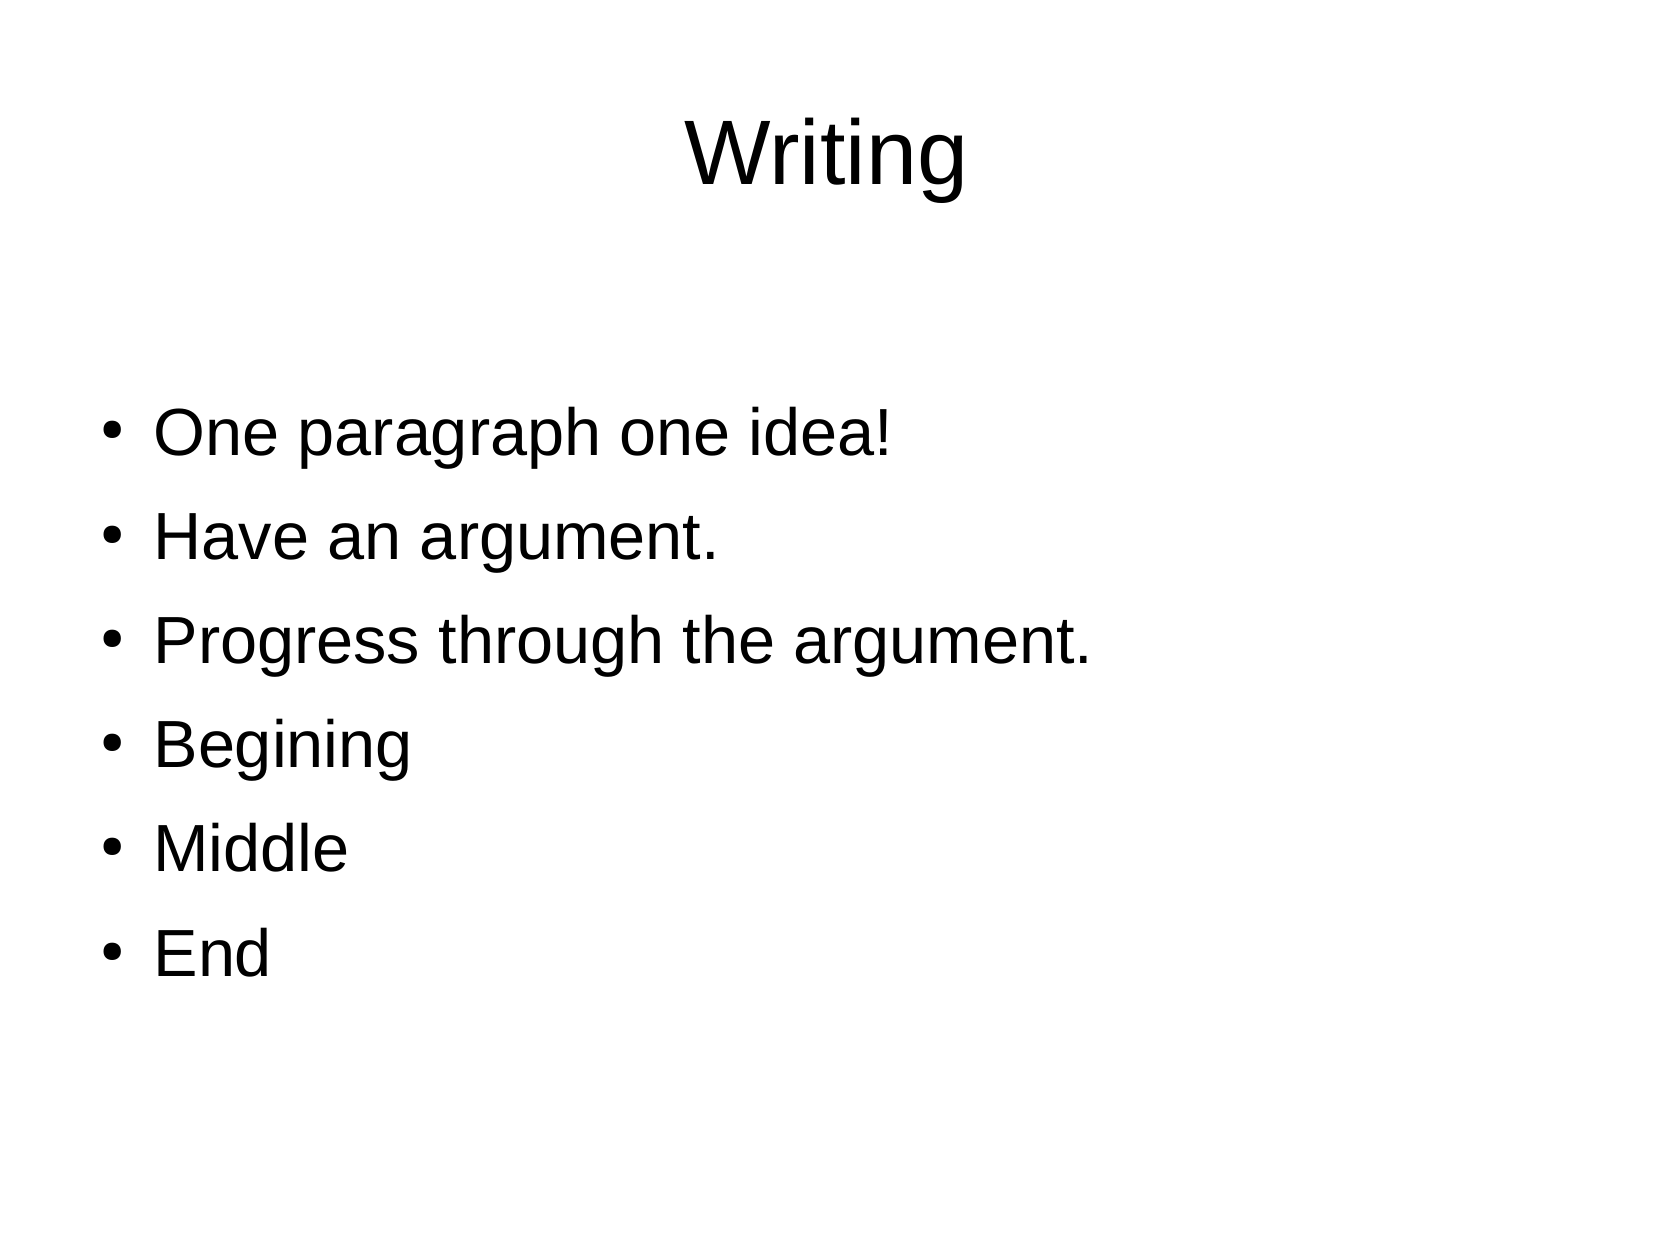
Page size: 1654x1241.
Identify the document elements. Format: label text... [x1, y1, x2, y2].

list One paragraph one idea! Have an argument. Progress through the argument. Begining Middle End [82, 290, 1571, 1010]
title Writing [82, 49, 1571, 257]
